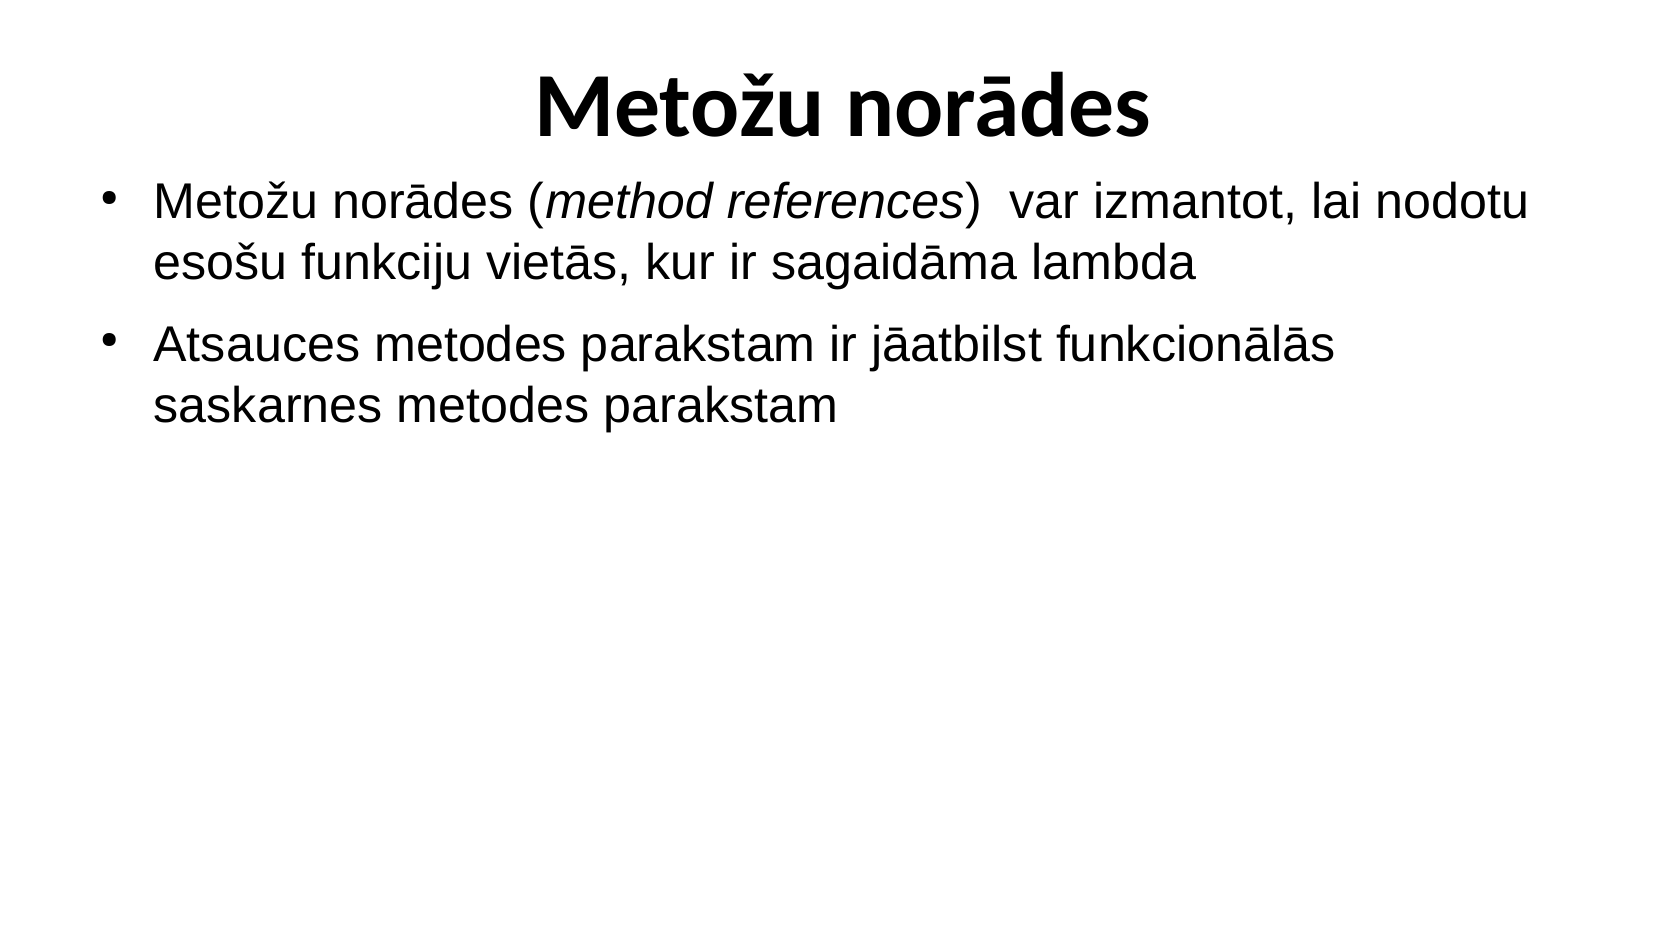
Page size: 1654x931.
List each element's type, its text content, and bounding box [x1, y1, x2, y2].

list Metožu norādes (method references) var izmantot, lai nodotu esošu funkciju vietās, kur ir sagaidāma lambda Atsauces metodes parakstam ir jāatbilst funkcionālās saskarnes metodes parakstam [82, 168, 1538, 889]
title Metožu norādes [82, 36, 1571, 146]
